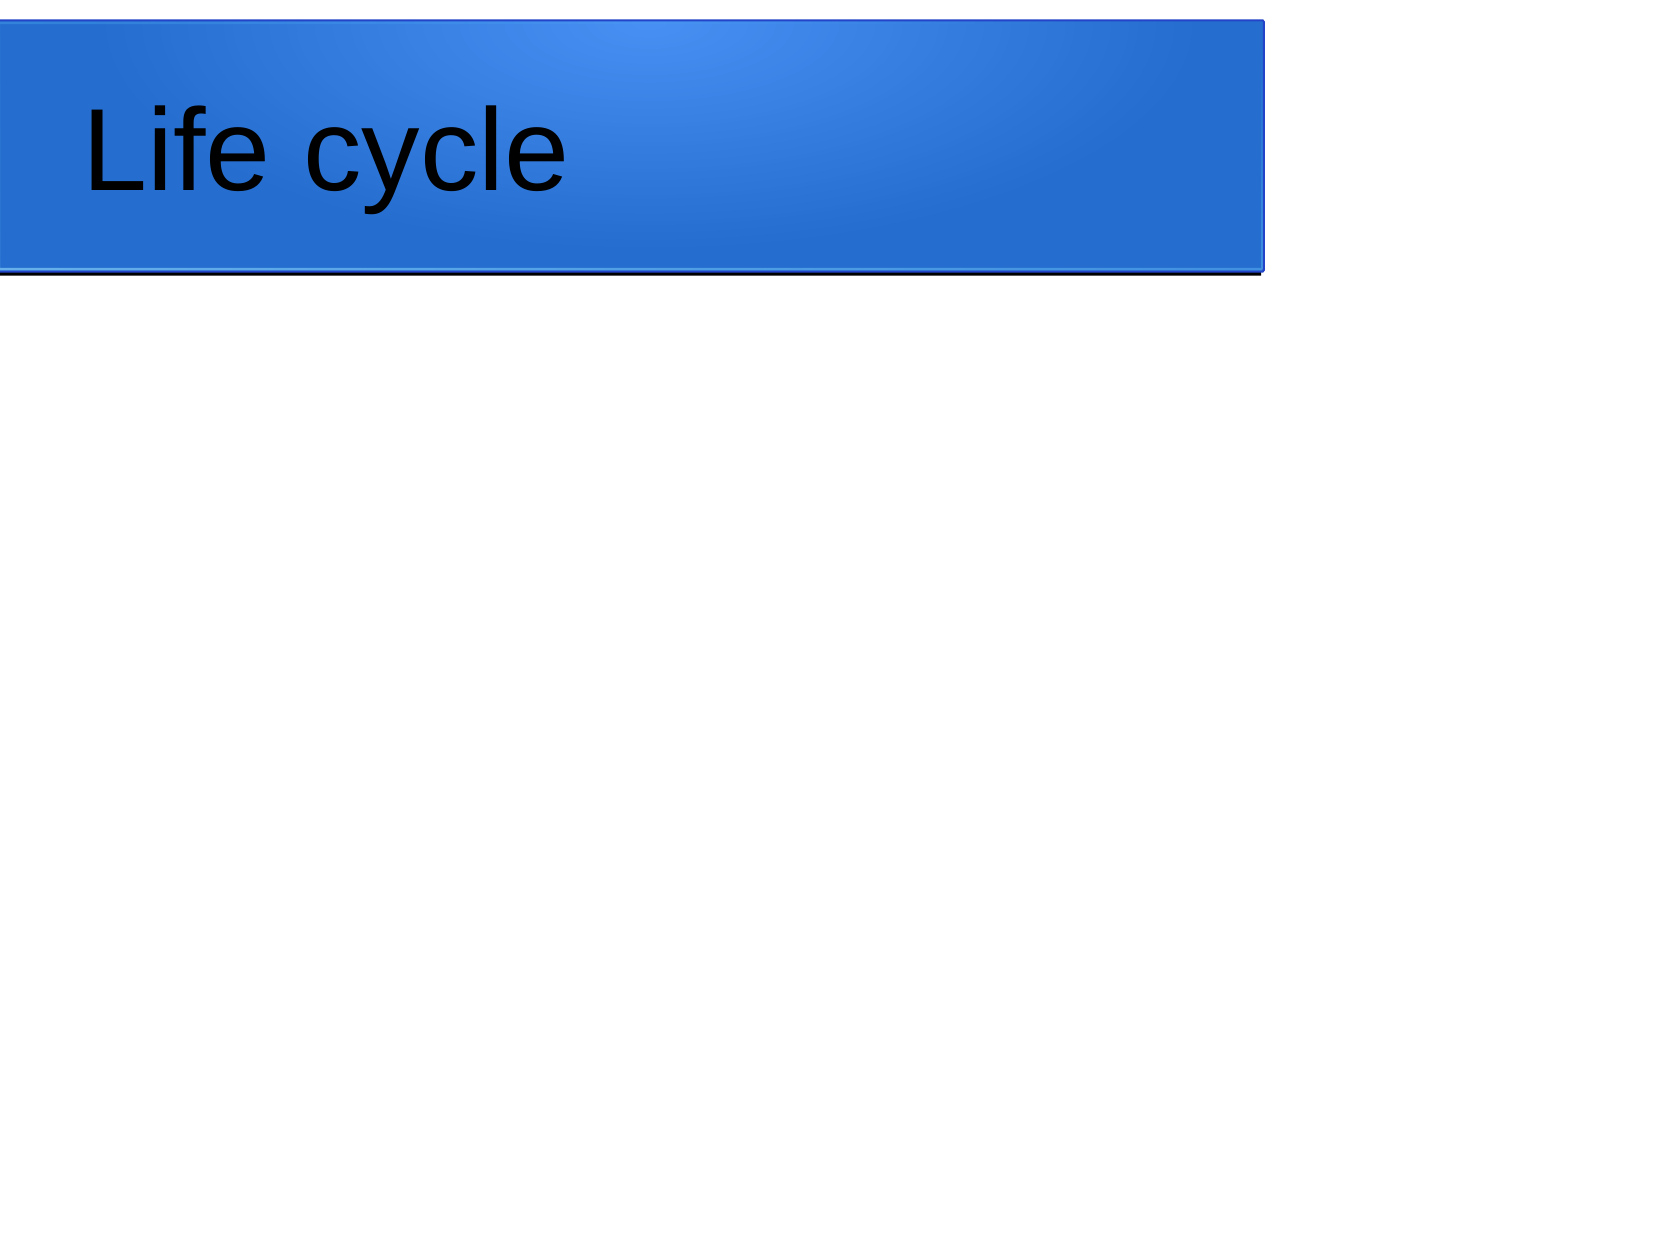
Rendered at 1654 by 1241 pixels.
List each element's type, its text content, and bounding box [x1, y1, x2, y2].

title Life cycle [82, 47, 1235, 252]
